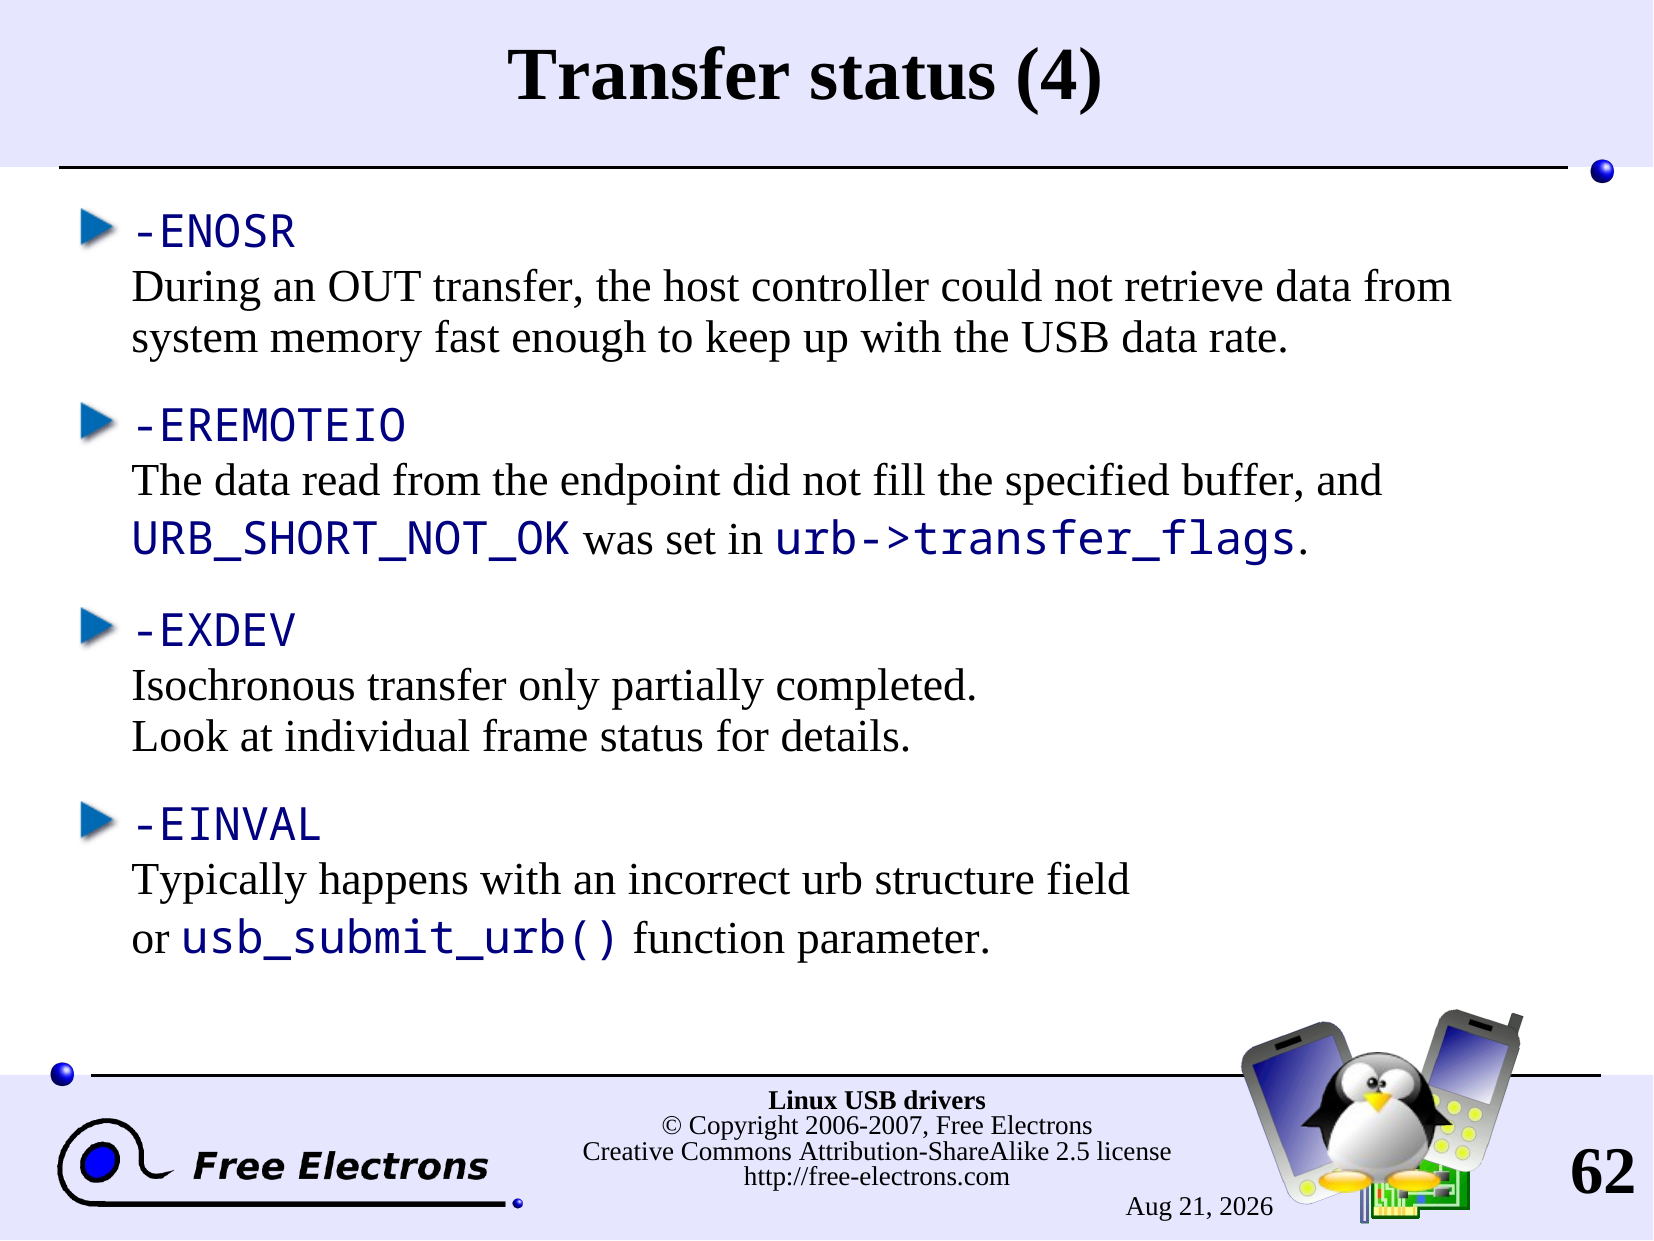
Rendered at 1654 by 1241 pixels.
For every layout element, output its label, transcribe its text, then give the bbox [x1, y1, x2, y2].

list -ENOSR During an OUT transfer, the host controller could not retrieve data from system memory fast enough to keep up with the USB data rate. -EREMOTEIO The data read from the endpoint did not fill the specified buffer, and URB_SHORT_NOT_OK was set in urb->transfer_flags. -EXDEV Isochronous transfer only partially completed. Look at individual frame status for details. -EINVAL Typically happens with an incorrect urb structure field or usb_submit_urb() function parameter. [60, 198, 1590, 1049]
picture [1225, 1049, 1527, 1241]
picture [50, 1107, 527, 1216]
title Transfer status (4) [60, 25, 1551, 124]
